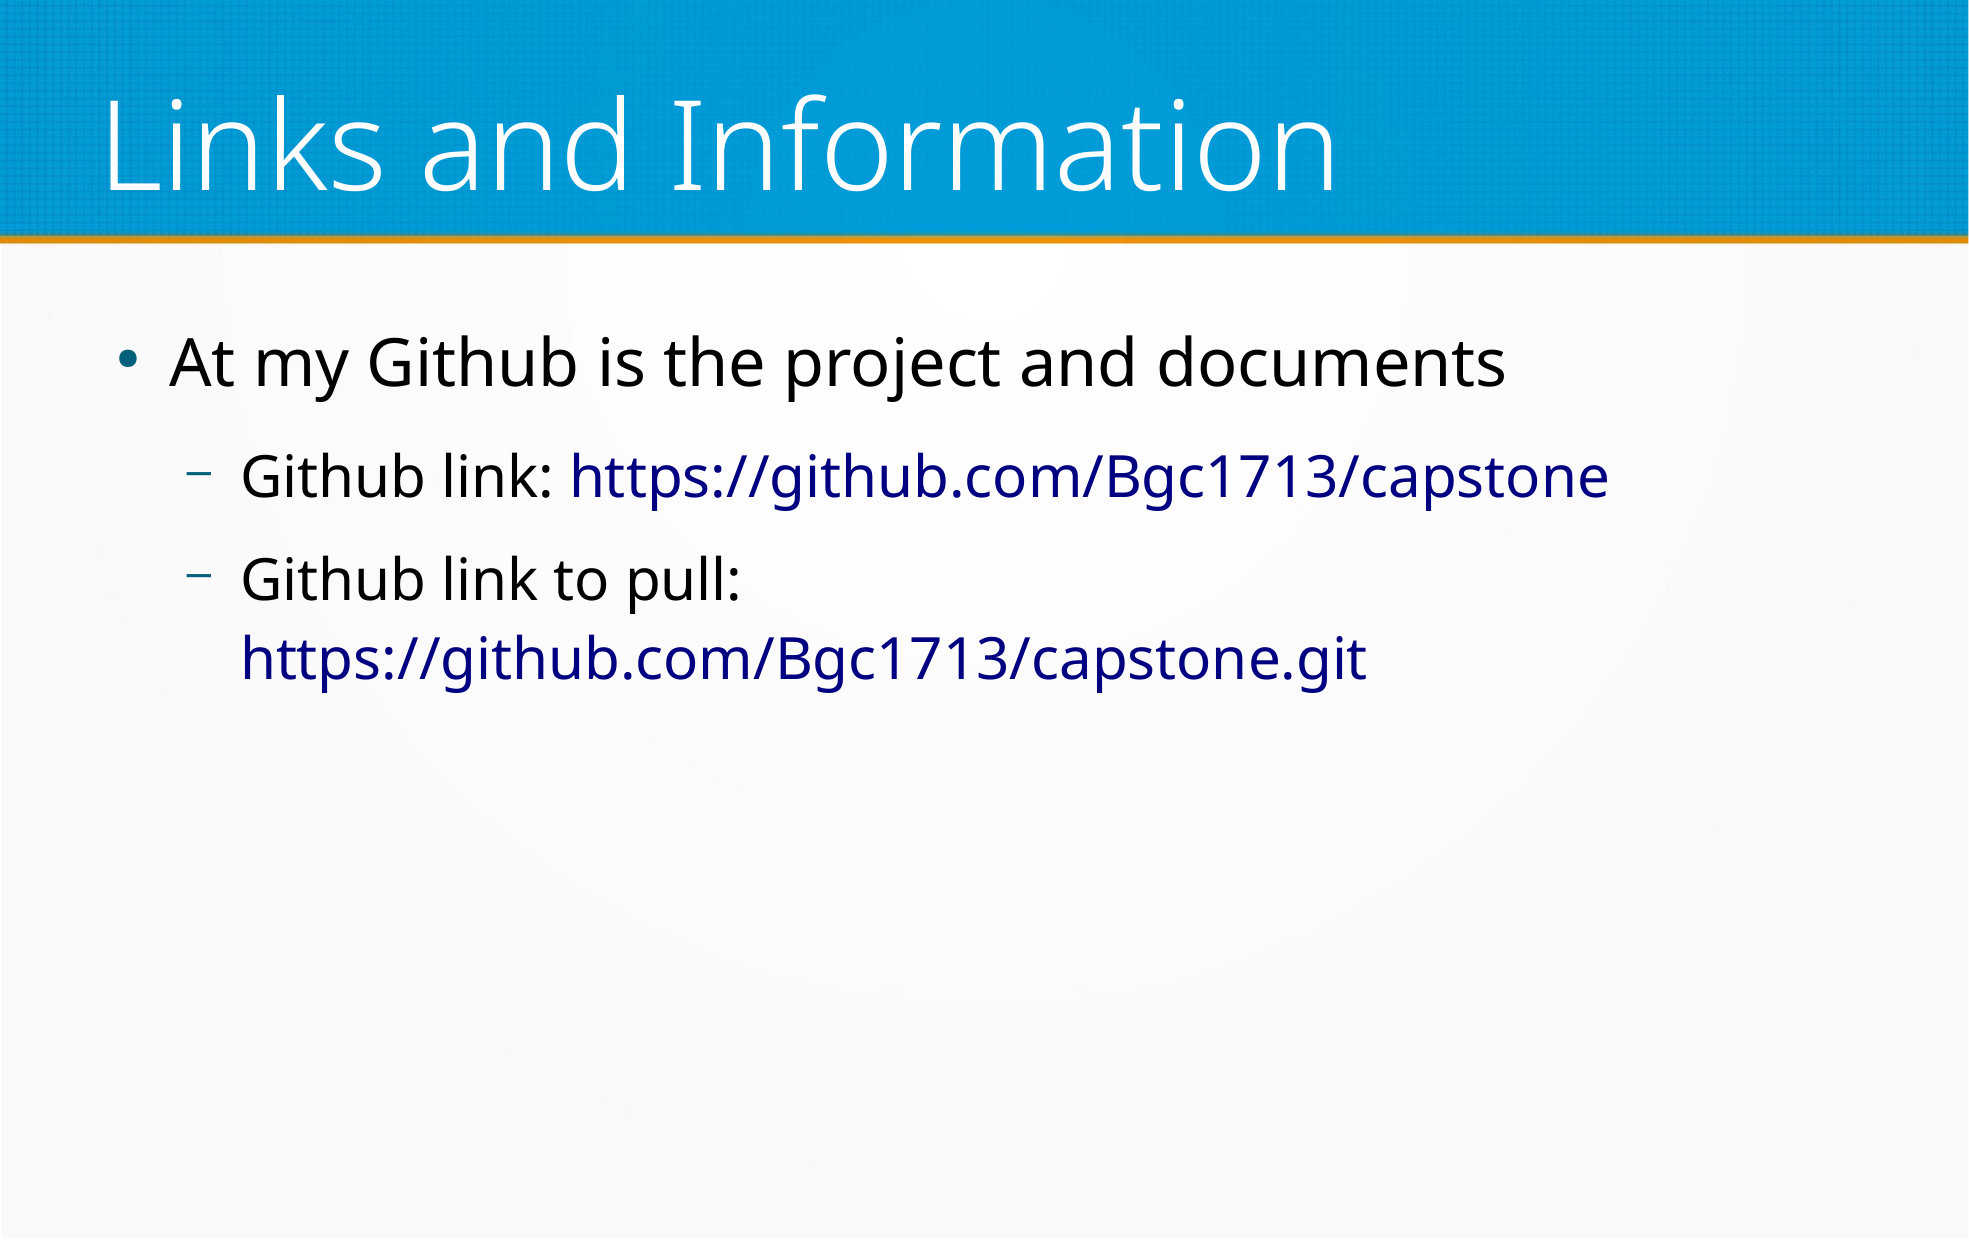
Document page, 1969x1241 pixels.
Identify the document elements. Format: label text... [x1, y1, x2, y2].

picture [0, 233, 1969, 1241]
list At my Github is the project and documents Github link: https://github.com/Bgc1713/capstone Github link to pull: https://github.com/Bgc1713/capstone.git [98, 315, 1861, 1081]
title Links and Information [98, 19, 1870, 227]
